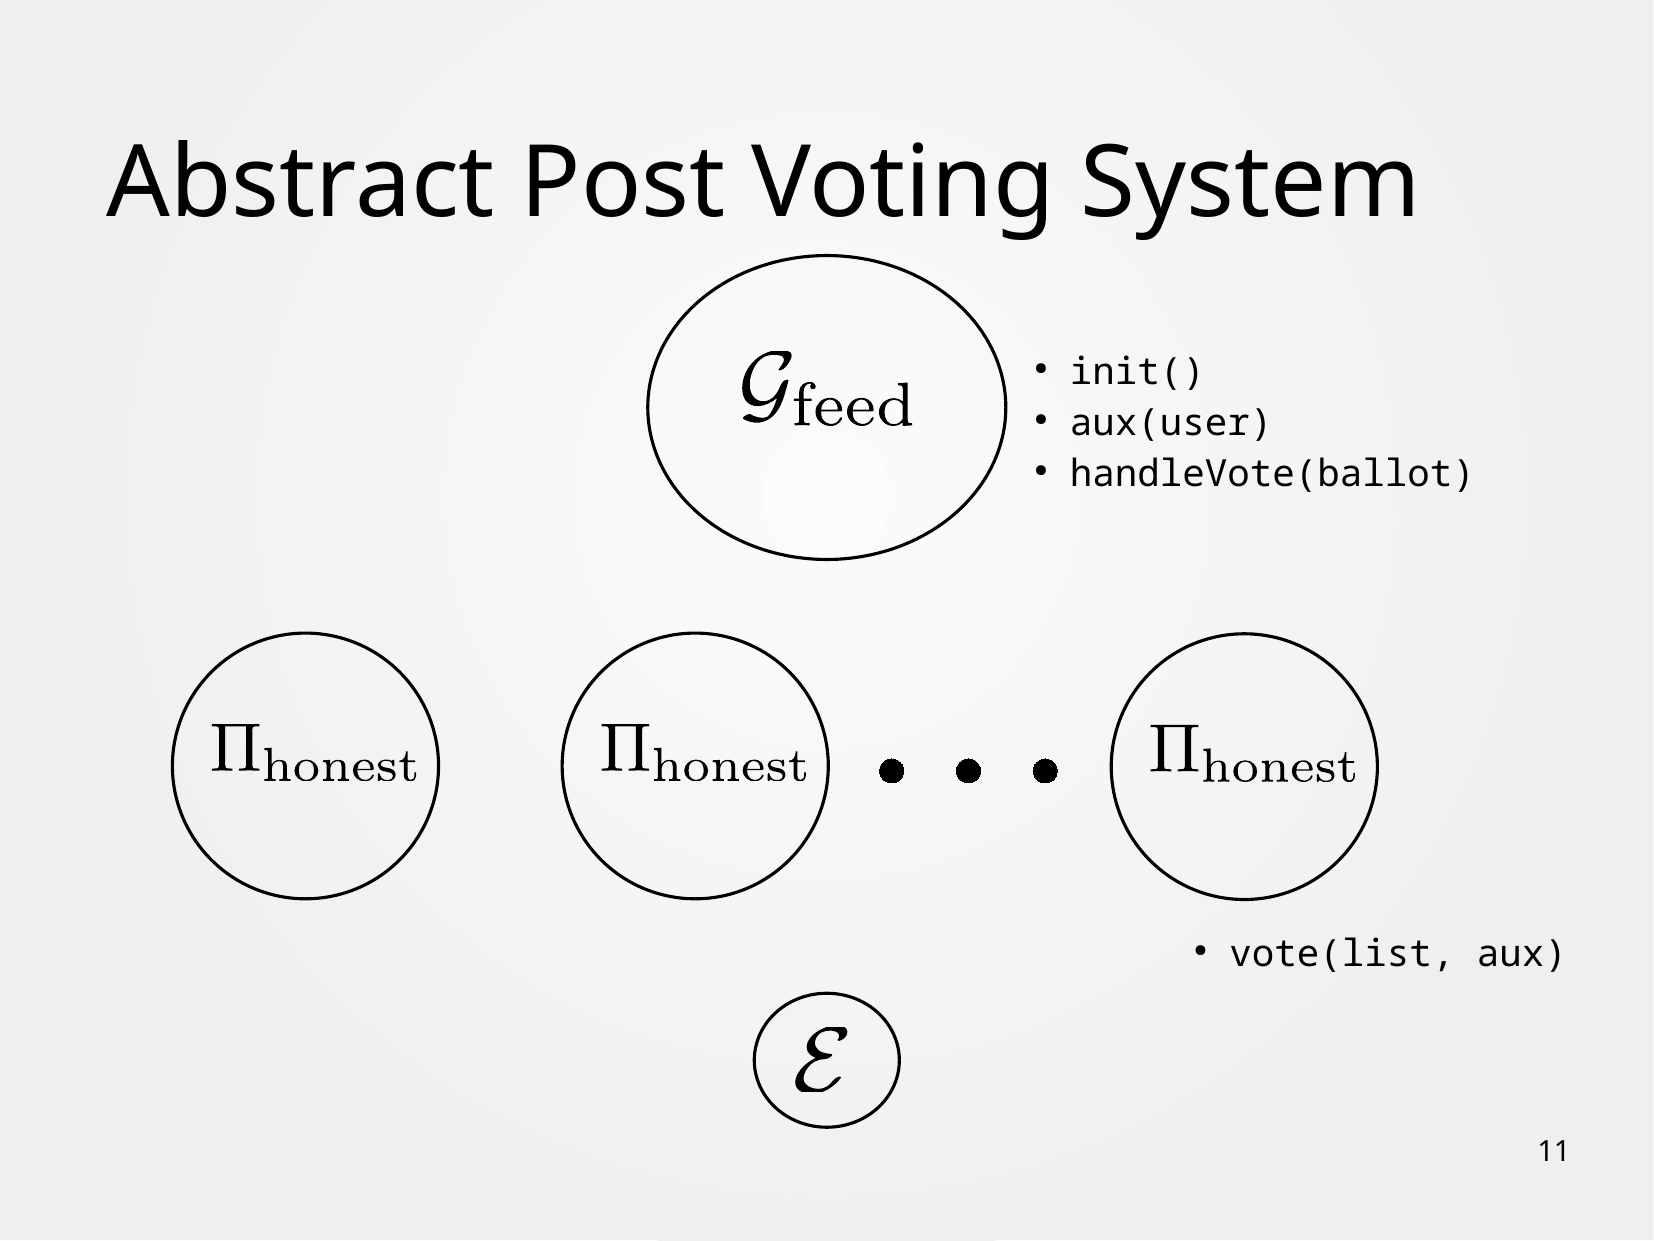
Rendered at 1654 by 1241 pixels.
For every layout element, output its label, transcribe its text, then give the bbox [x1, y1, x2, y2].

text_box [647, 255, 1006, 560]
text_box [172, 633, 439, 899]
picture [792, 1027, 853, 1092]
picture [599, 723, 810, 781]
title Abstract Post Voting System [106, 124, 1586, 246]
picture [1148, 724, 1359, 782]
text_box [1033, 758, 1058, 783]
picture [738, 351, 916, 426]
text_box [956, 758, 981, 783]
text_box [879, 758, 904, 783]
text_box vote(list, aux) [1179, 919, 1589, 979]
picture [209, 723, 420, 781]
text_box [562, 633, 829, 899]
text_box [754, 993, 900, 1128]
text_box init() aux(user) handleVote(ballot) [1019, 336, 1528, 483]
text_box [1111, 633, 1378, 900]
